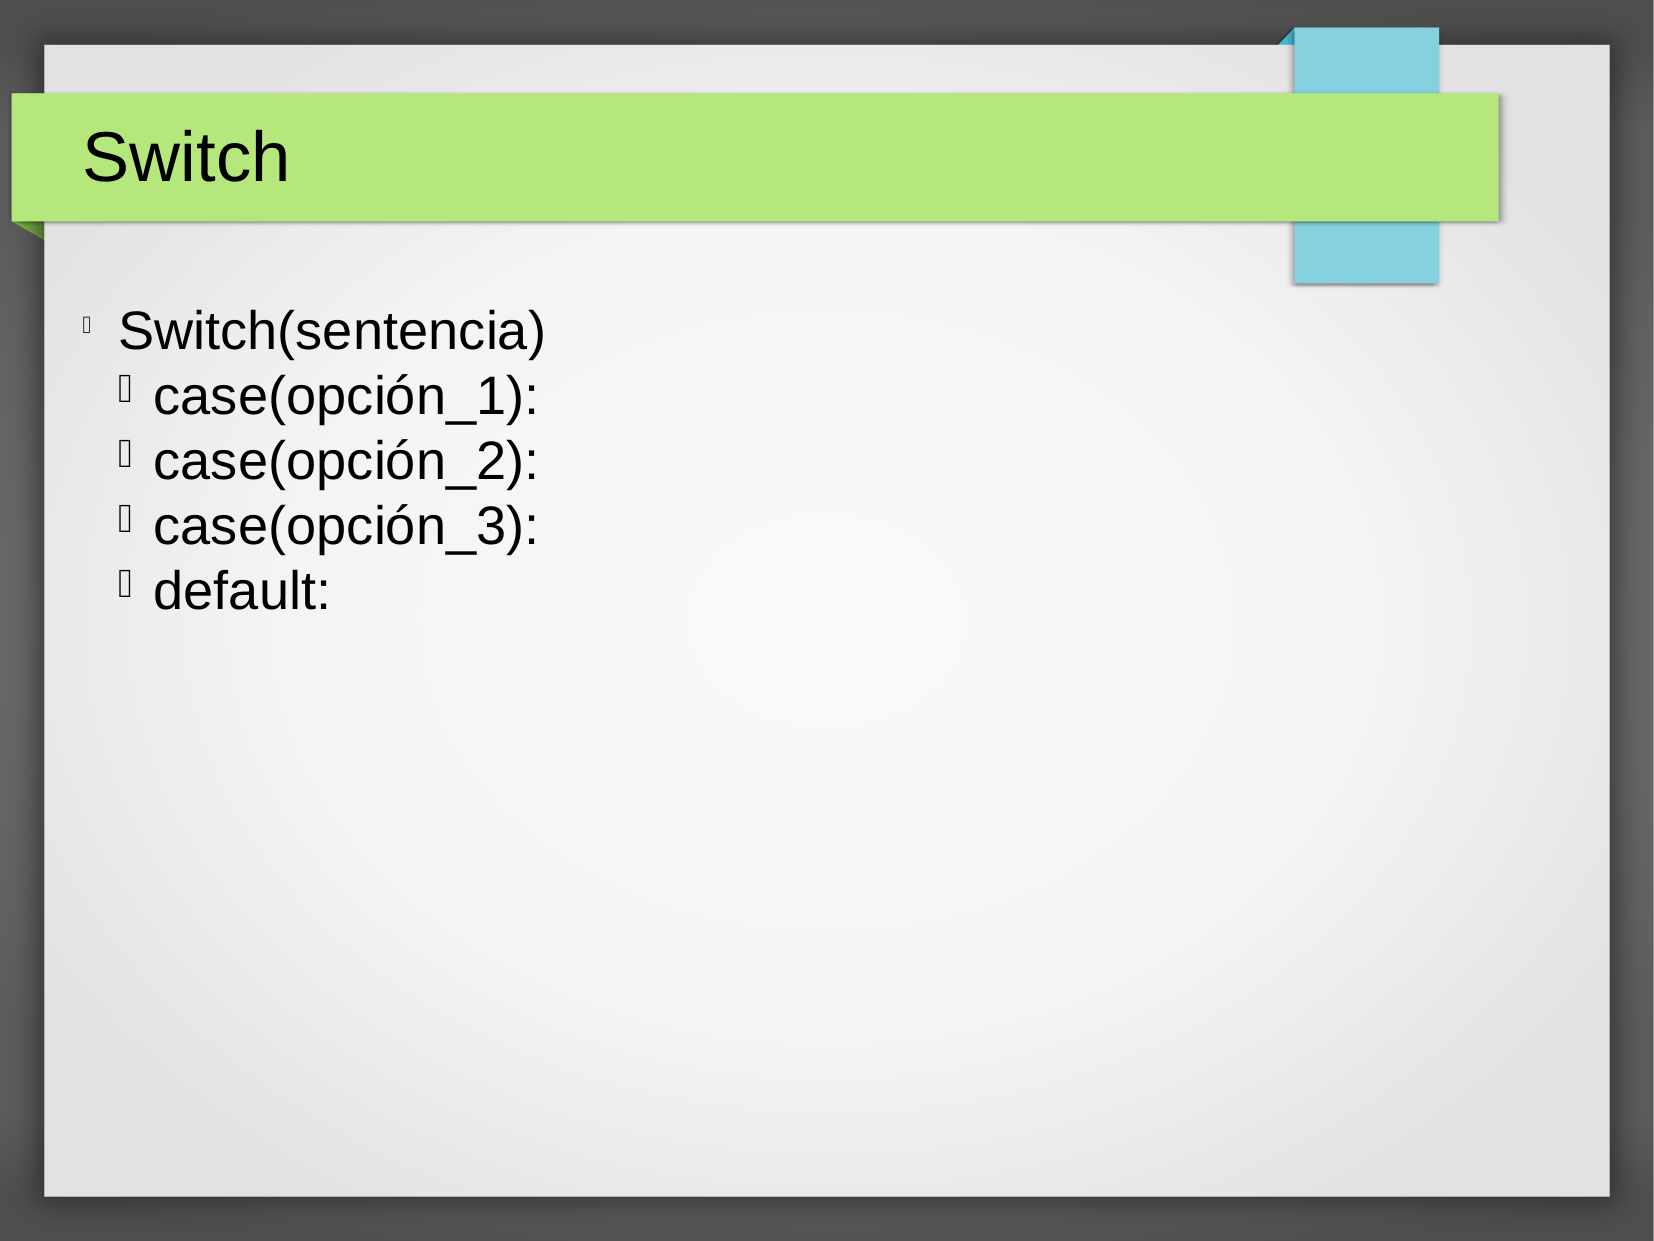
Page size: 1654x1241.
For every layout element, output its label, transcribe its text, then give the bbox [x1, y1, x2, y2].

text_box Switch [82, 94, 1264, 213]
text_box Switch(sentencia) case(opción_1): case(opción_2): case(opción_3): default: [82, 295, 1571, 1015]
picture [0, 0, 1654, 1241]
